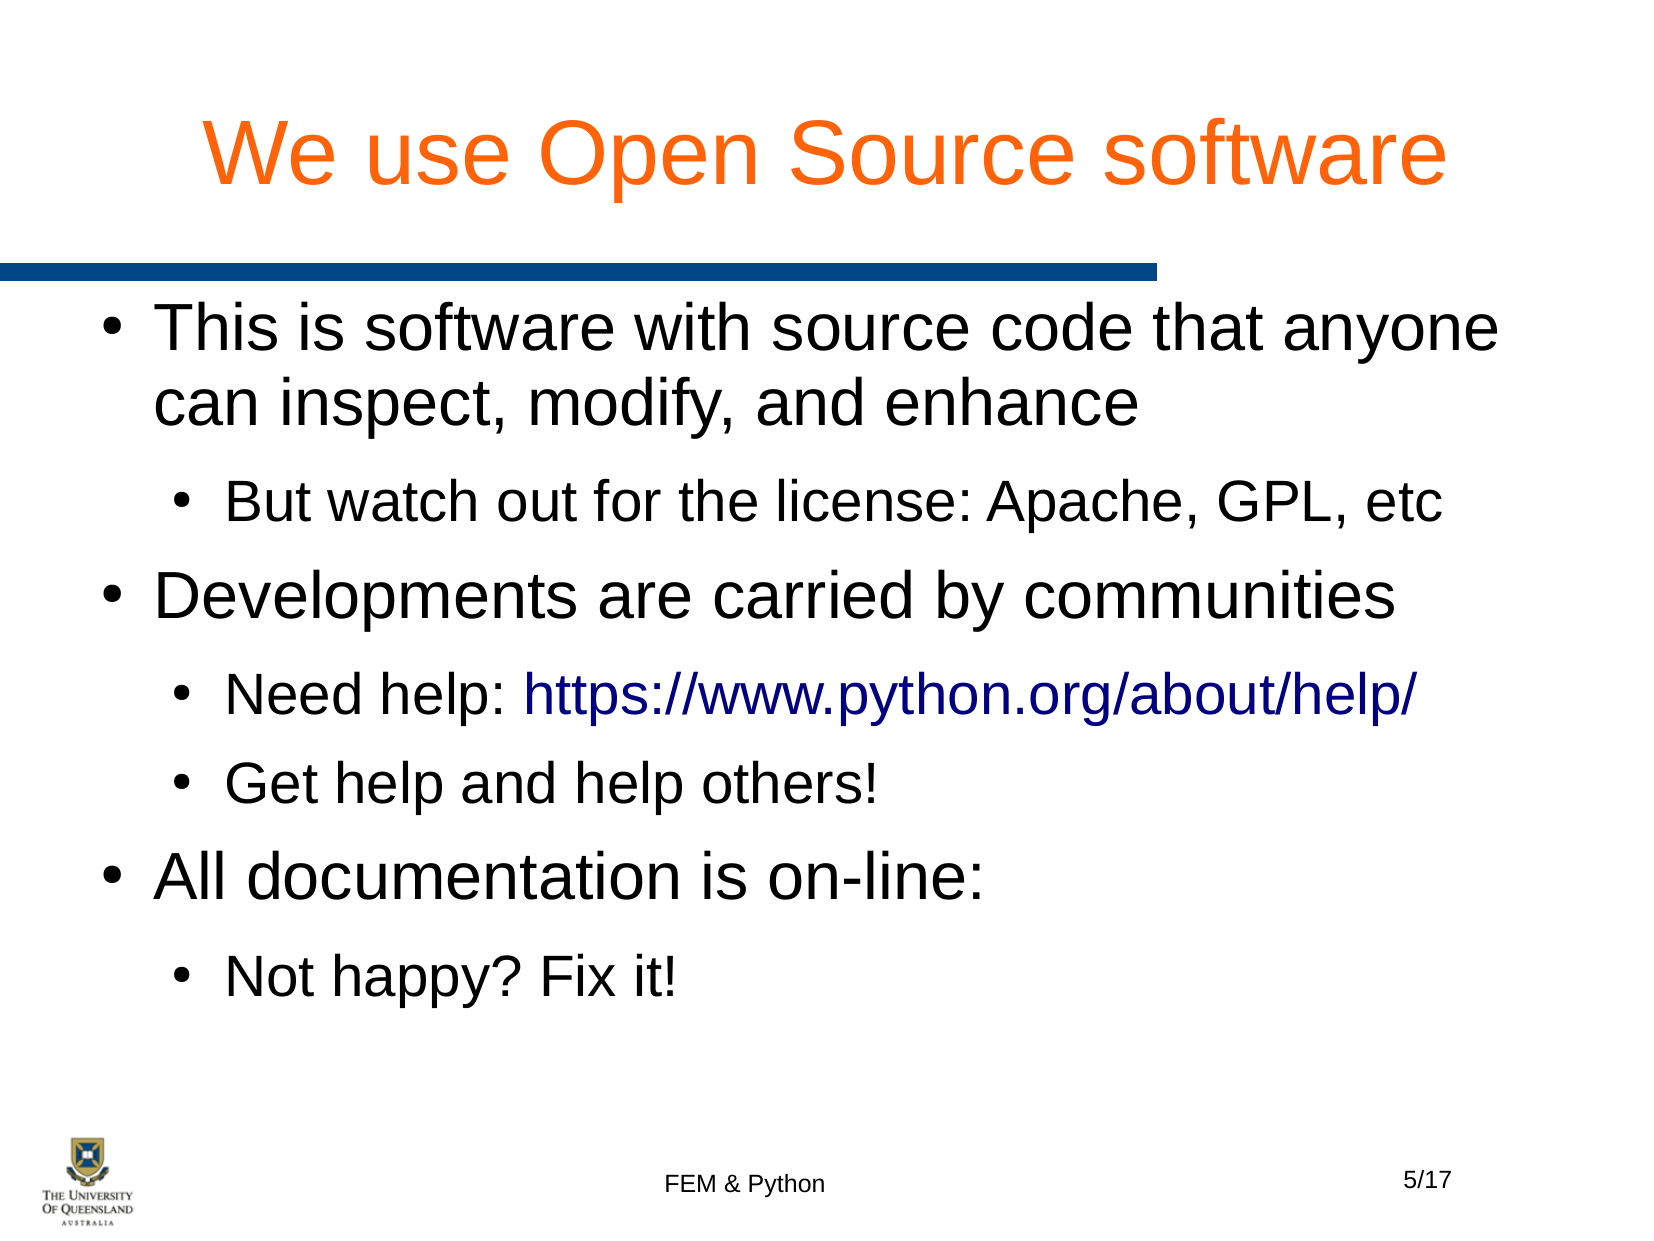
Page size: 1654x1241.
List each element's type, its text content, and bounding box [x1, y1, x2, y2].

picture [35, 1133, 142, 1235]
list This is software with source code that anyone can inspect, modify, and enhance But watch out for the license: Apache, GPL, etc Developments are carried by communities Need help: https://www.python.org/about/help/ Get help and help others! All documentation is on-line: Not happy? Fix it! [82, 290, 1571, 1010]
title We use Open Source software [82, 101, 1571, 205]
